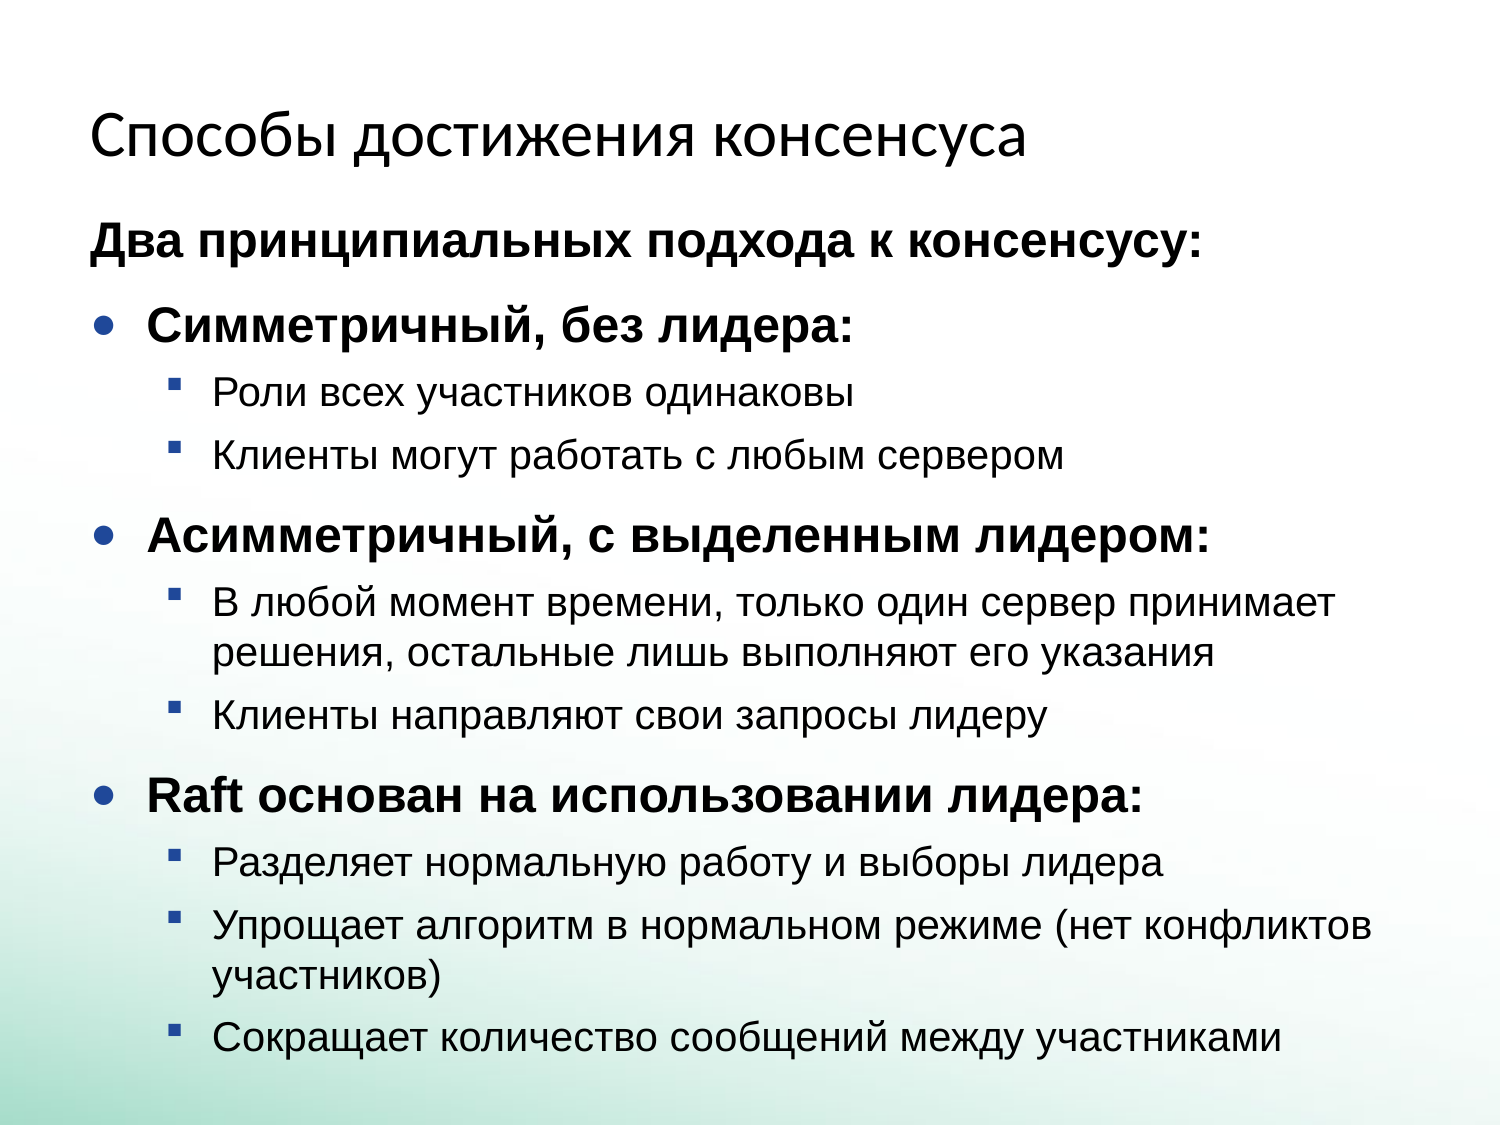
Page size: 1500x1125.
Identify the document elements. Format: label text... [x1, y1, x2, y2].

picture [0, 0, 1500, 1125]
title Способы достижения консенсуса [75, 79, 1425, 180]
list Два принципиальных подхода к консенсусу: Симметричный, без лидера: Роли всех участников одинаковы Клиенты могут работать с любым сервером Асимметричный, с выделенным лидером: В любой момент времени, только один сервер принимает решения, остальные лишь выполняют его указания Клиенты направляют свои запросы лидеру Raft основан на использовании лидера: Разделяет нормальную работу и выборы лидера Упрощает алгоритм в нормальном режиме (нет конфликтов участников) Сокращает количество сообщений между участниками [75, 200, 1425, 1005]
